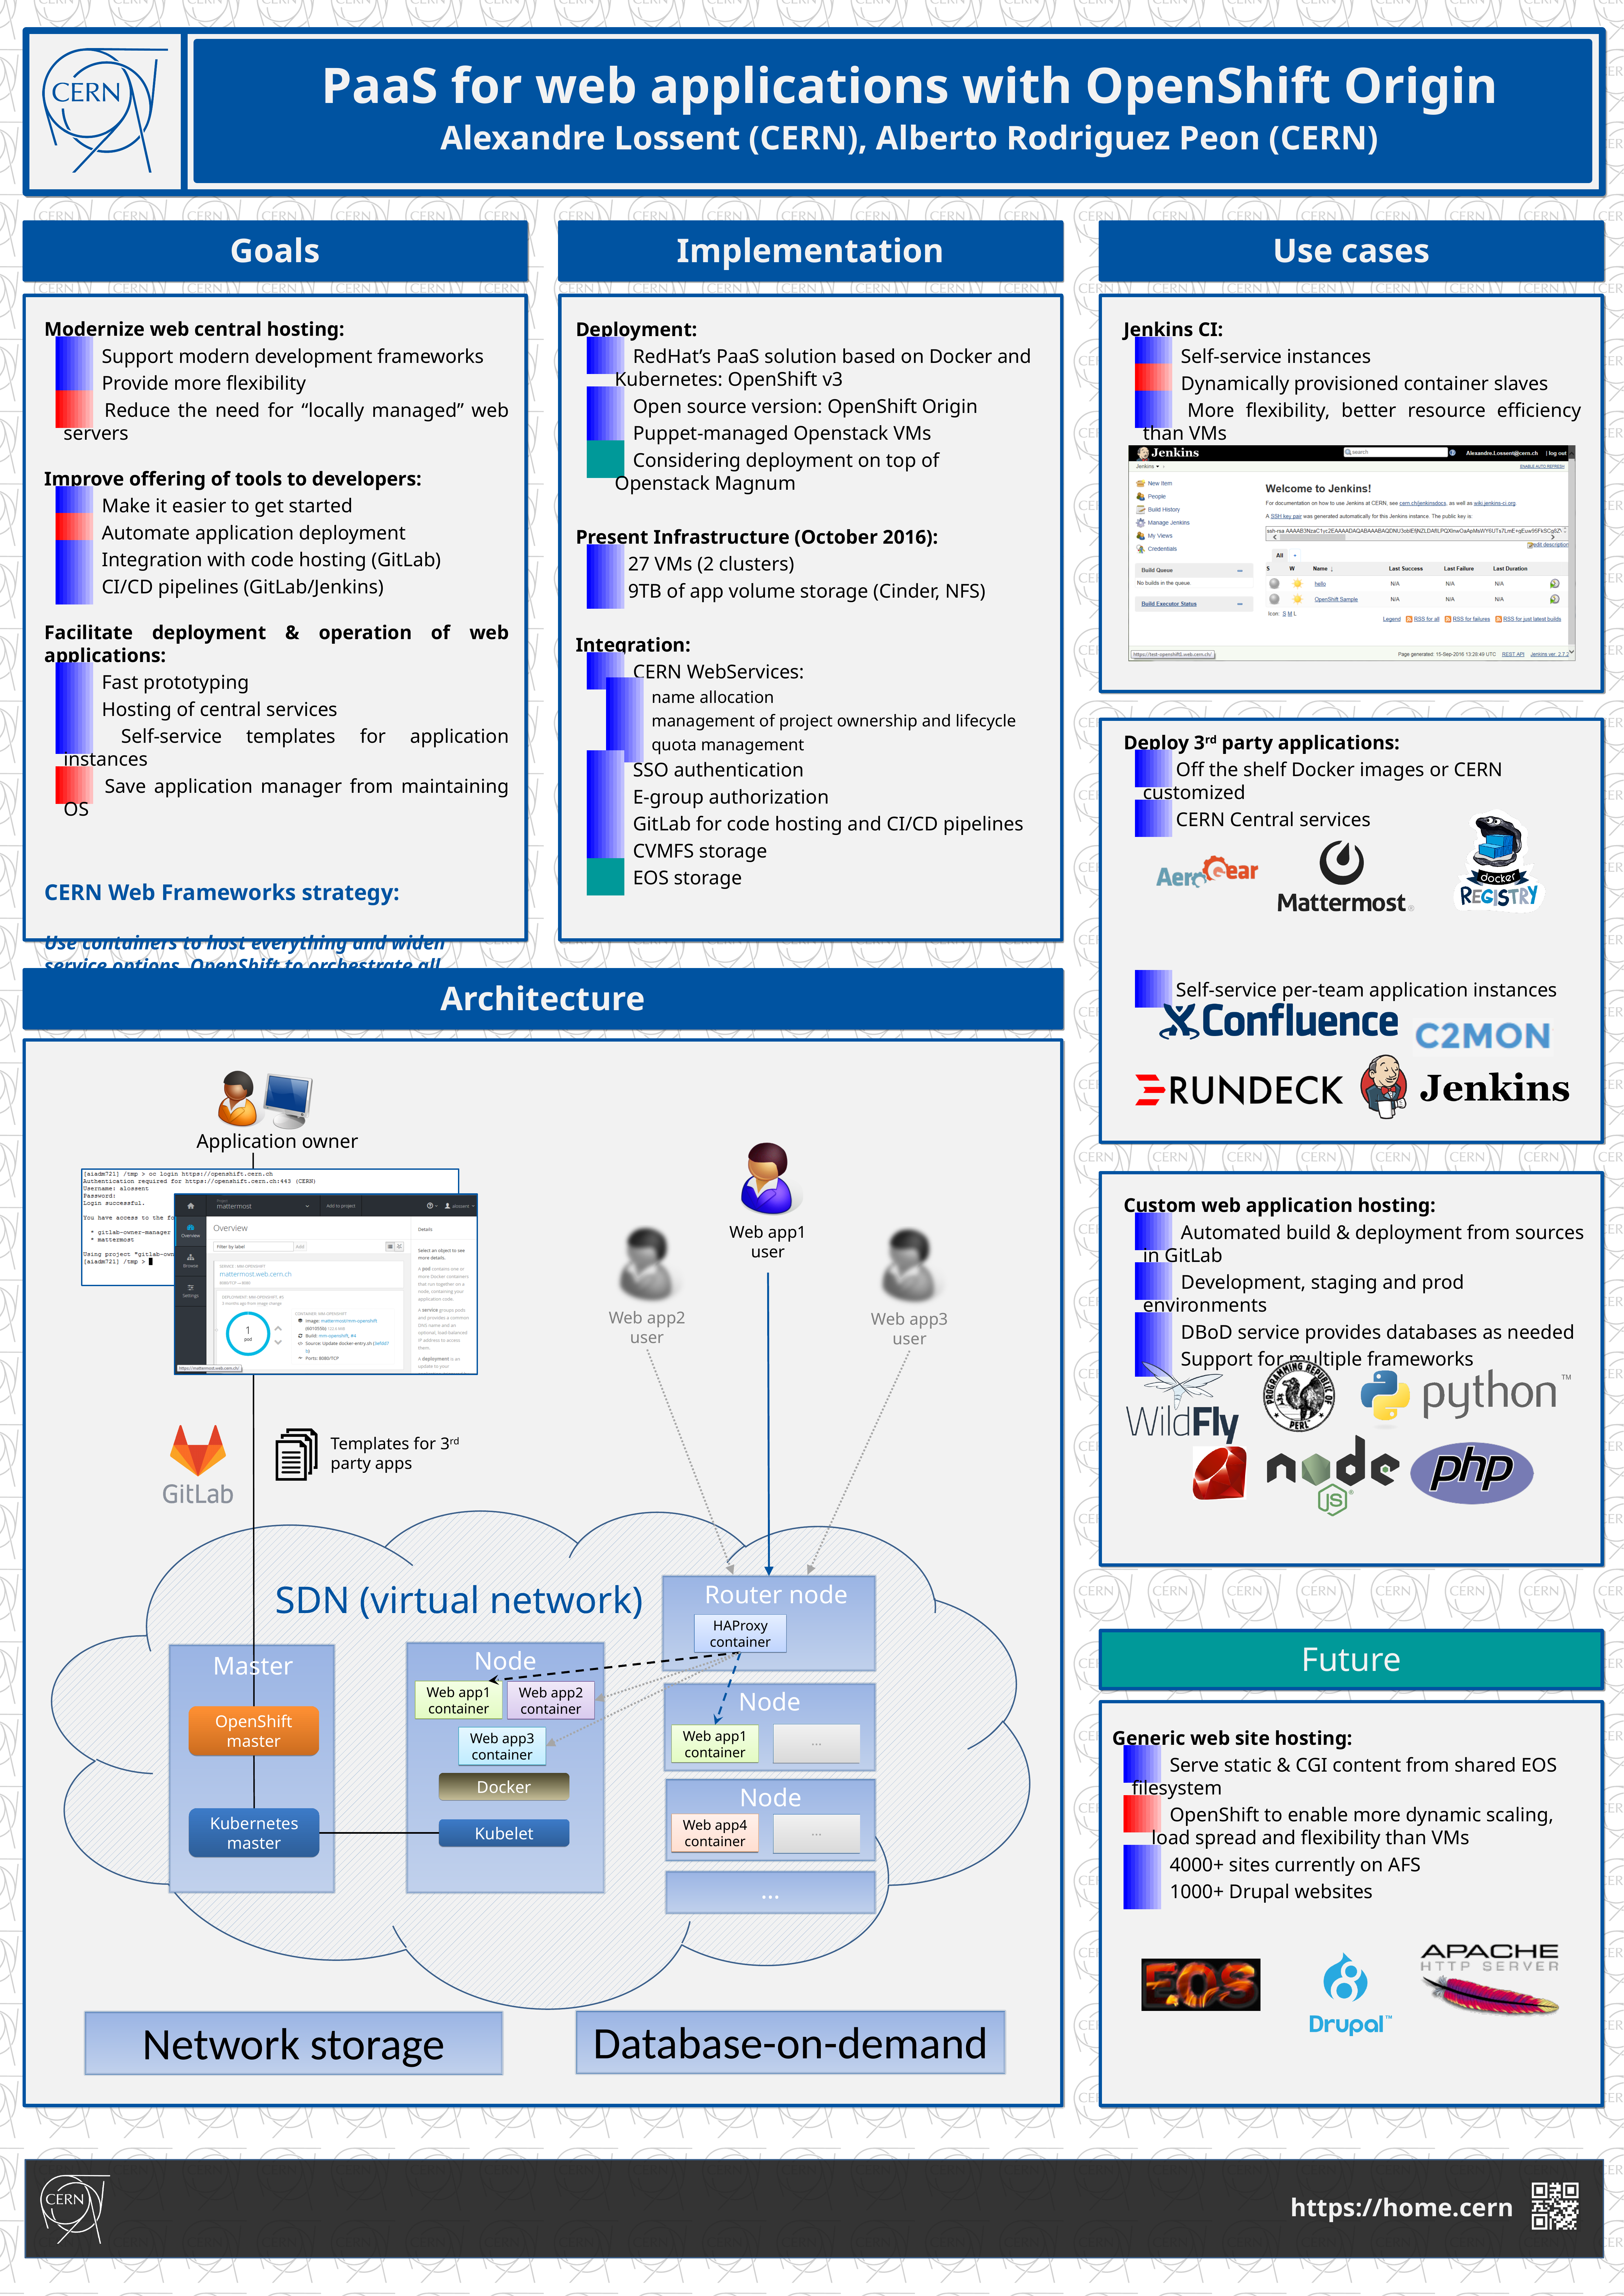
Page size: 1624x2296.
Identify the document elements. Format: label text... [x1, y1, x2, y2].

text_box Deploy 3rd party applications: Off the shelf Docker images or CERN customized CERN Central services Self-service per-team application instances [1119, 728, 1579, 1003]
text_box [1100, 1702, 1602, 2106]
text_box Implementation [560, 222, 1062, 280]
text_box Router node [700, 1576, 853, 1611]
text_box Web app1 user [719, 1219, 817, 1264]
text_box Future [1100, 1630, 1602, 1689]
text_box Architecture [24, 970, 1062, 1028]
text_box Web app3 user [861, 1306, 958, 1351]
text_box Database-on-demand [576, 2011, 1005, 2074]
text_box … [773, 1814, 860, 1853]
text_box [1100, 295, 1602, 691]
text_box Node [407, 1642, 604, 1893]
text_box Templates for 3rd party apps [326, 1430, 480, 1475]
text_box OpenShift master [189, 1706, 319, 1755]
text_box Web app3 container [459, 1727, 546, 1765]
text_box [1100, 719, 1602, 1142]
text_box SDN (virtual network) [270, 1574, 649, 1623]
text_box Web app4 container [671, 1814, 759, 1852]
text_box Web app1 container [671, 1725, 759, 1762]
text_box Web app2 user [599, 1305, 696, 1349]
text_box Jenkins CI: Self-service instances Dynamically provisioned container slaves More flexibility, better resource efficiency than VMs [1119, 315, 1586, 446]
text_box Docker [439, 1773, 569, 1800]
text_box Modernize web central hosting: Support modern development frameworks Provide more flexibility Reduce the need for “locally managed” web servers Improve offering of tools to developers: Make it easier to get started Automate application deployment Integration with code hosting (GitLab) CI/CD pipelines (GitLab/Jenkins) Facilitate deployment & operation of web applications: Fast prototyping Hosting of central services Self-service templates for application instances Save application manager from maintaining OS CERN Web Frameworks strategy: Use containers to host everything and widen service options. OpenShift to orchestrate all. [40, 315, 514, 970]
text_box Deployment: RedHat’s PaaS solution based on Docker and Kubernetes: OpenShift v3 Open source version: OpenShift Origin Puppet-managed Openstack VMs Considering deployment on top of Openstack Magnum Present Infrastructure (October 2016): 27 VMs (2 clusters) 9TB of app volume storage (Cinder, NFS) Integration: CERN WebServices: name allocation management of project ownership and lifecycle quota management SSO authentication E-group authorization GitLab for code hosting and CI/CD pipelines CVMFS storage EOS storage [571, 315, 1067, 891]
text_box Network storage [85, 2012, 502, 2075]
text_box https://home.cern [1285, 2189, 1519, 2224]
text_box … [666, 1871, 875, 1913]
text_box [560, 295, 1062, 940]
text_box Kubelet [439, 1819, 570, 1846]
text_box [26, 30, 1602, 193]
text_box Application owner [192, 1127, 378, 1154]
text_box Custom web application hosting: Automated build & deployment from sources in GitLab Development, staging and prod environments DBoD service provides databases as needed Support for multiple frameworks [1119, 1190, 1592, 1372]
text_box [1100, 1172, 1602, 1565]
text_box Generic web site hosting: Serve static & CGI content from shared EOS filesystem OpenShift to enable more dynamic scaling, load spread and flexibility than VMs 4000+ sites currently on AFS 1000+ Drupal websites [1108, 1723, 1604, 1905]
text_box [24, 1040, 1062, 2106]
text_box [25, 2159, 1604, 2258]
text_box [24, 295, 526, 940]
text_box Web app1 container [415, 1681, 502, 1719]
text_box Master [208, 1648, 298, 1682]
text_box PaaS for web applications with OpenShift Origin Alexandre Lossent (CERN), Alberto Rodriguez Peon (CERN) [197, 42, 1589, 180]
text_box HAProxy container [694, 1614, 787, 1652]
text_box Node [666, 1779, 875, 1861]
text_box Kubernetes master [189, 1808, 320, 1857]
text_box Node [664, 1684, 875, 1771]
text_box Use cases [1100, 222, 1602, 280]
text_box Web app2 container [507, 1681, 595, 1719]
text_box … [773, 1724, 860, 1763]
picture [0, 0, 1624, 2296]
text_box Goals [24, 222, 526, 280]
